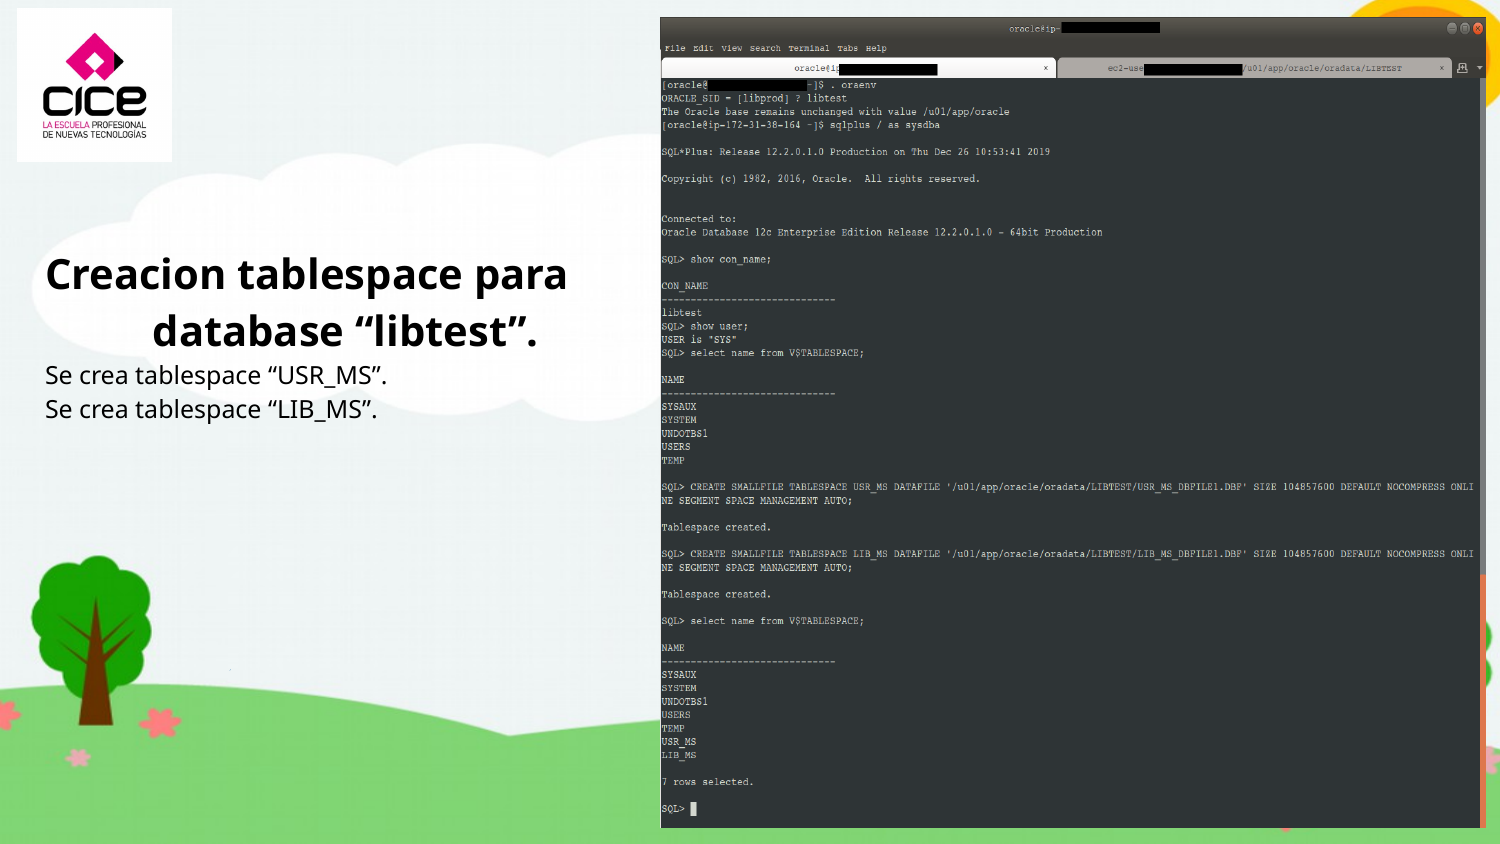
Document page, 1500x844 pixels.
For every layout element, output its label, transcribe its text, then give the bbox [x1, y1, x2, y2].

title Creacion tablespace para database “libtest”. Se crea tablespace “USR_MS”. Se crea tablespace “LIB_MS”. [45, 235, 618, 436]
picture [0, 0, 1500, 844]
